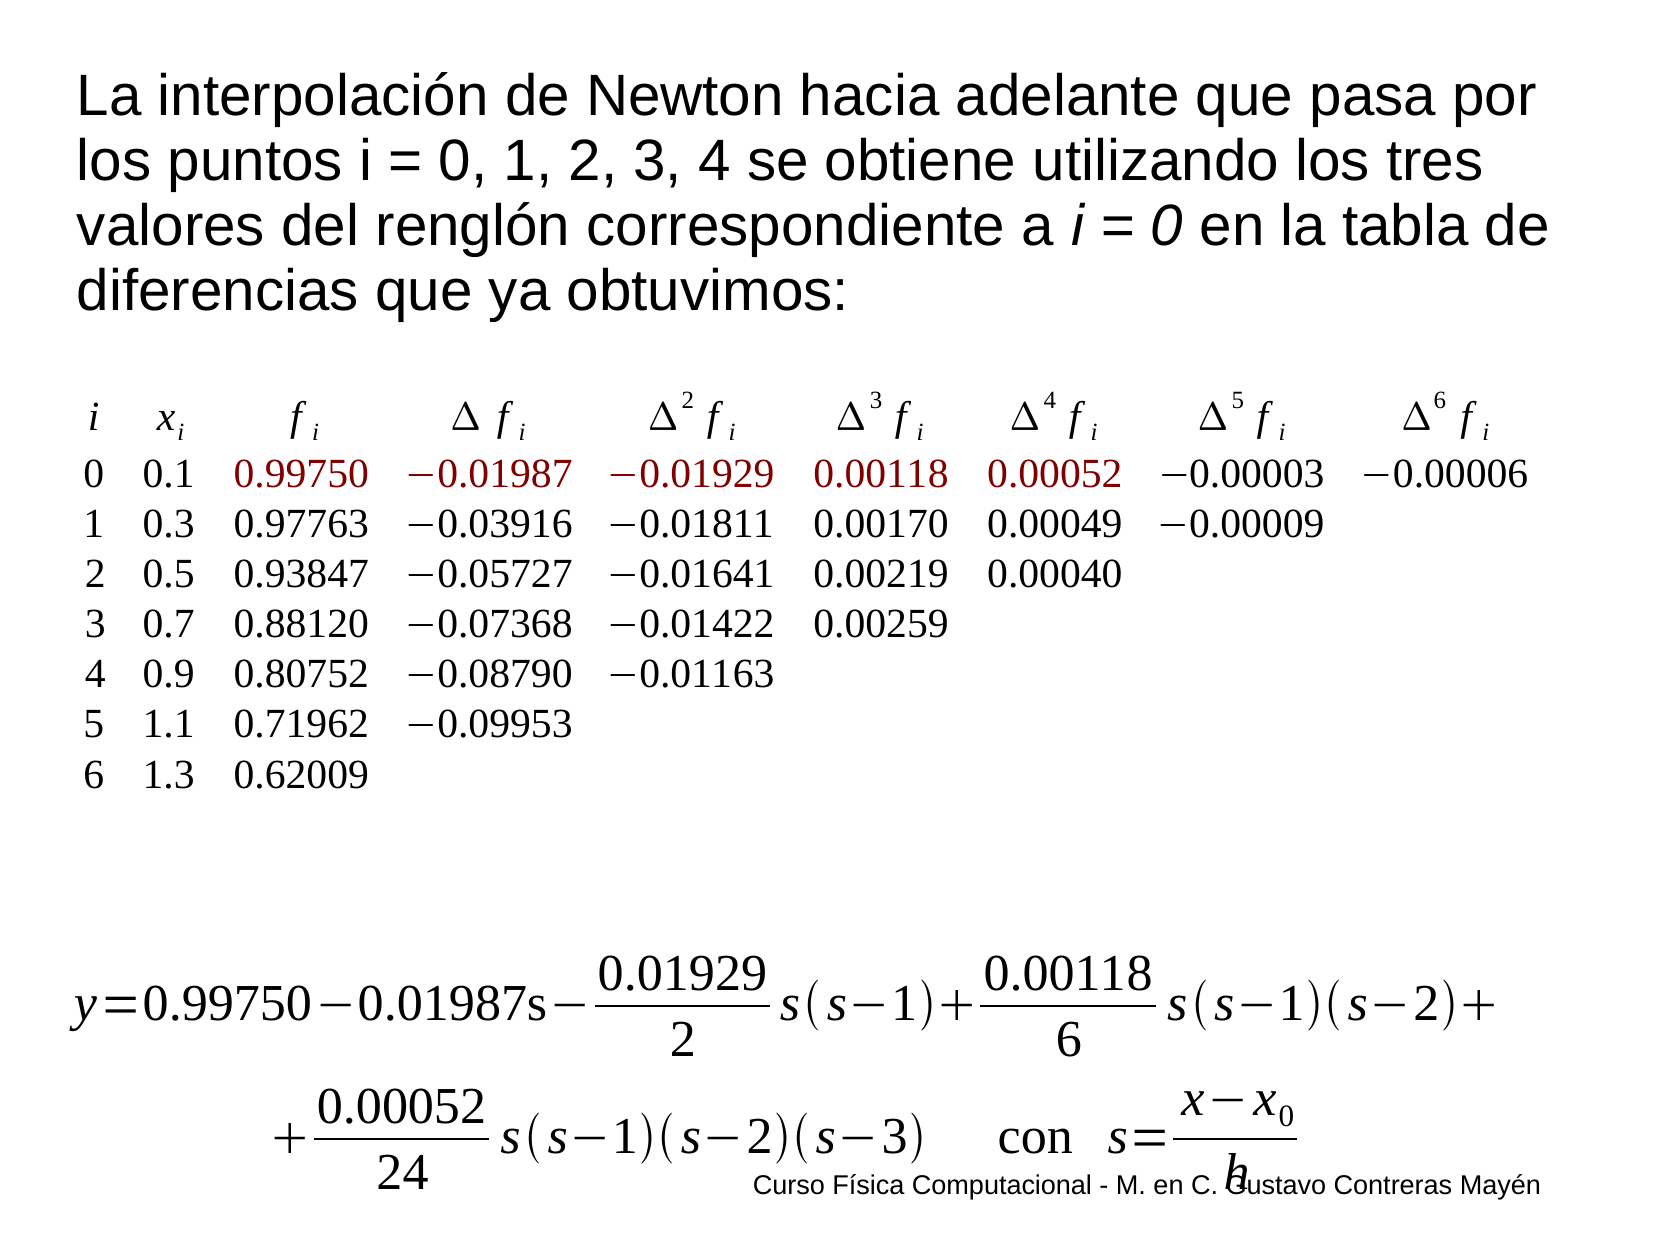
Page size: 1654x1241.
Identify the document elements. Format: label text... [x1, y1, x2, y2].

chart [61, 943, 1507, 1201]
chart [77, 383, 1535, 798]
text_box La interpolación de Newton hacia adelante que pasa por los puntos i = 0, 1, 2, 3, 4 se obtiene utilizando los tres valores del renglón correspondiente a i = 0 en la tabla de diferencias que ya obtuvimos: [76, 47, 1566, 339]
